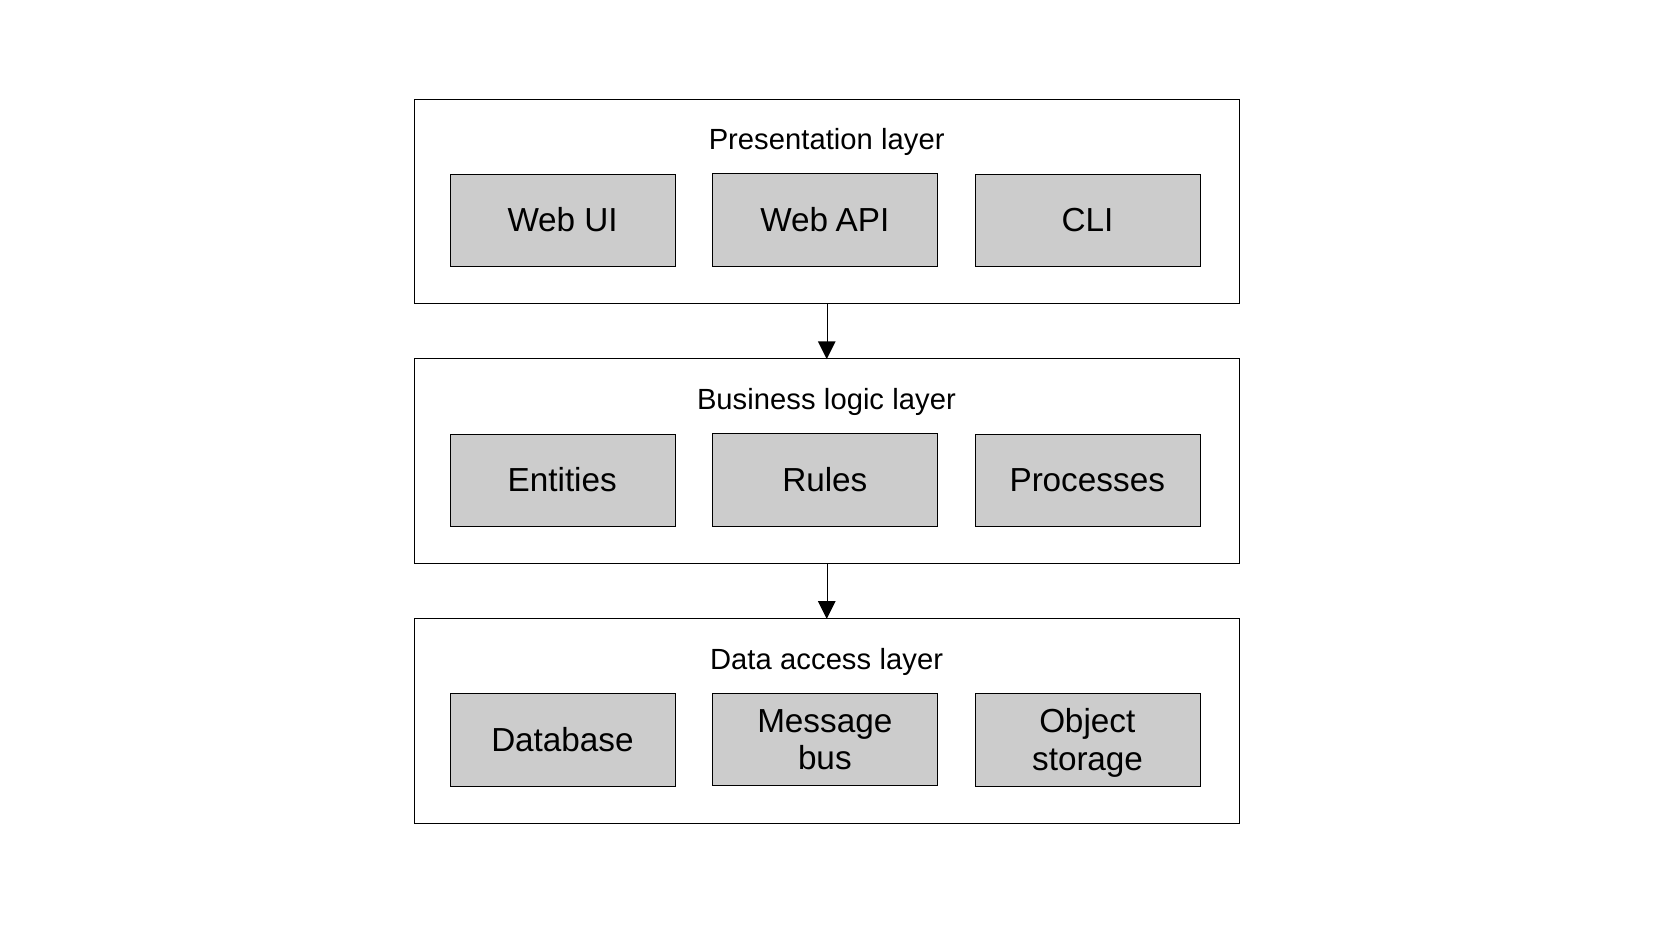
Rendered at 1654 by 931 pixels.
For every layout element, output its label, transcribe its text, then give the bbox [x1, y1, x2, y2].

text_box Processes [975, 434, 1201, 527]
text_box Entities [450, 434, 676, 527]
text_box Web UI [450, 174, 676, 267]
text_box Database [450, 693, 676, 787]
text_box CLI [975, 174, 1201, 267]
text_box Object storage [975, 693, 1201, 787]
text_box Data access layer [414, 618, 1240, 824]
text_box Presentation layer [414, 99, 1240, 304]
text_box Web API [712, 173, 938, 267]
text_box [375, 69, 1276, 857]
text_box Rules [712, 433, 938, 527]
text_box Business logic layer [414, 358, 1240, 564]
text_box Message bus [712, 693, 938, 786]
